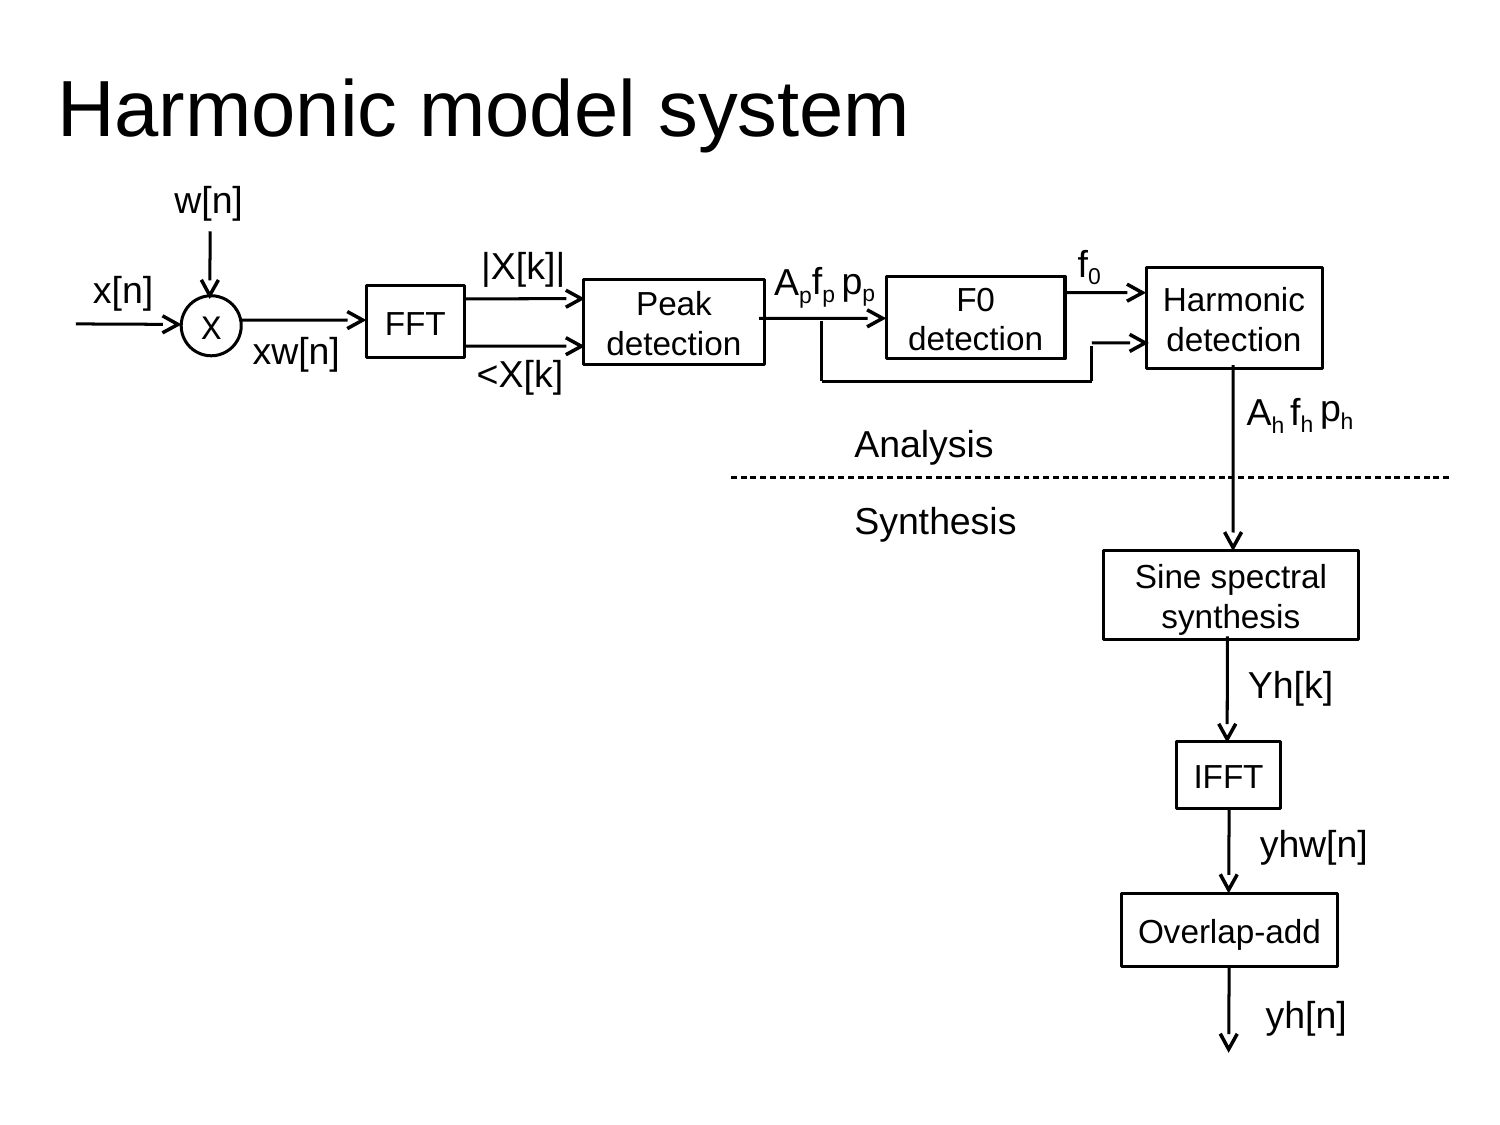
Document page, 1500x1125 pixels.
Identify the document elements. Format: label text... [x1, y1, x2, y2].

text_box x[n] [78, 262, 169, 320]
text_box IFFT [1176, 741, 1281, 809]
text_box Synthesis [839, 492, 1032, 550]
text_box Overlap-add [1121, 893, 1338, 967]
text_box pp [826, 253, 890, 315]
text_box F0 detection [886, 276, 1066, 359]
text_box Harmonic detection [1146, 267, 1323, 369]
text_box Sine spectral synthesis [1103, 550, 1359, 640]
text_box fp [797, 253, 826, 315]
text_box yh[n] [1250, 986, 1362, 1044]
title Harmonic model system [57, 15, 1408, 204]
text_box Ah [1231, 384, 1300, 446]
text_box X [181, 295, 241, 356]
text_box xw[n] [237, 322, 355, 380]
text_box Yh[k] [1233, 656, 1349, 714]
text_box Ap [759, 254, 827, 316]
text_box <X[k] [461, 346, 579, 404]
text_box w[n] [159, 171, 258, 229]
text_box ph [1305, 380, 1369, 442]
text_box fh [1275, 383, 1329, 445]
text_box FFT [366, 285, 465, 358]
text_box f0 [1062, 235, 1116, 298]
text_box Analysis [839, 415, 1009, 473]
text_box |X[k]| [466, 237, 581, 295]
text_box yhw[n] [1245, 815, 1383, 873]
text_box Peak detection [583, 279, 765, 365]
